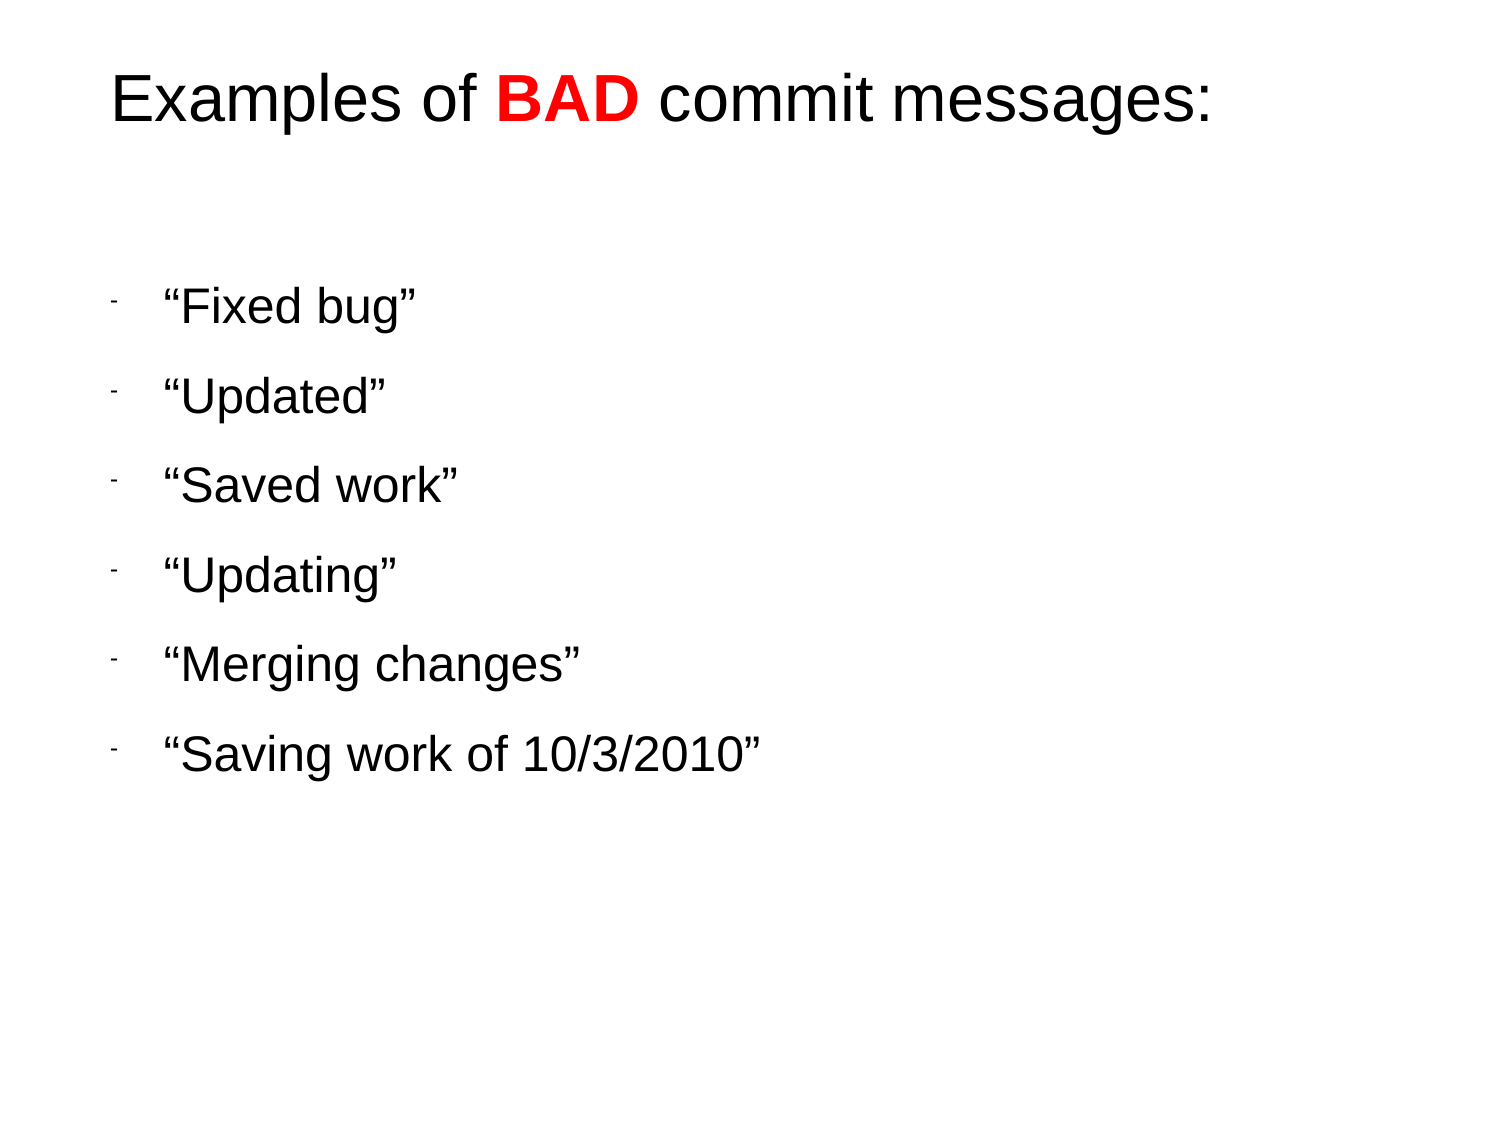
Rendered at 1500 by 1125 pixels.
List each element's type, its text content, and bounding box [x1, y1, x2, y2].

list Examples of BAD commit messages: “Fixed bug” “Updated” “Saved work” “Updating” “Merging changes” “Saving work of 10/3/2010” [75, 54, 1425, 1006]
